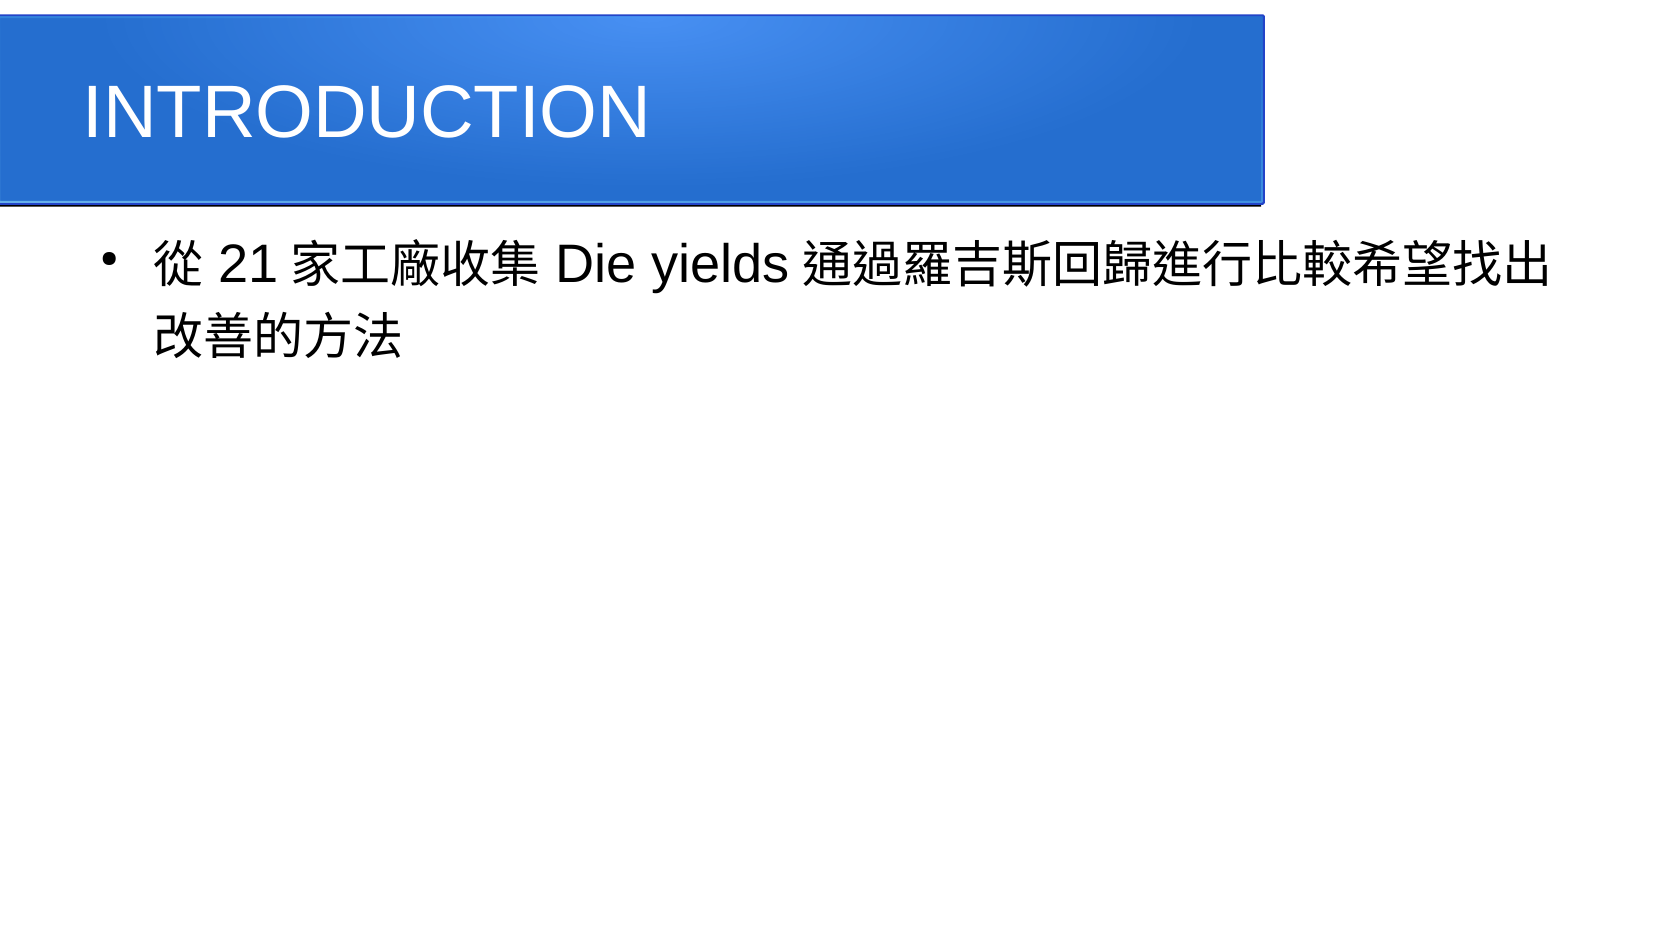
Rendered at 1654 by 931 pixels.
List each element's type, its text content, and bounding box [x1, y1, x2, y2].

list 從21家工廠收集Die yields通過羅吉斯回歸進行比較希望找出改善的方法 [82, 224, 1571, 764]
title INTRODUCTION [82, 35, 1235, 189]
